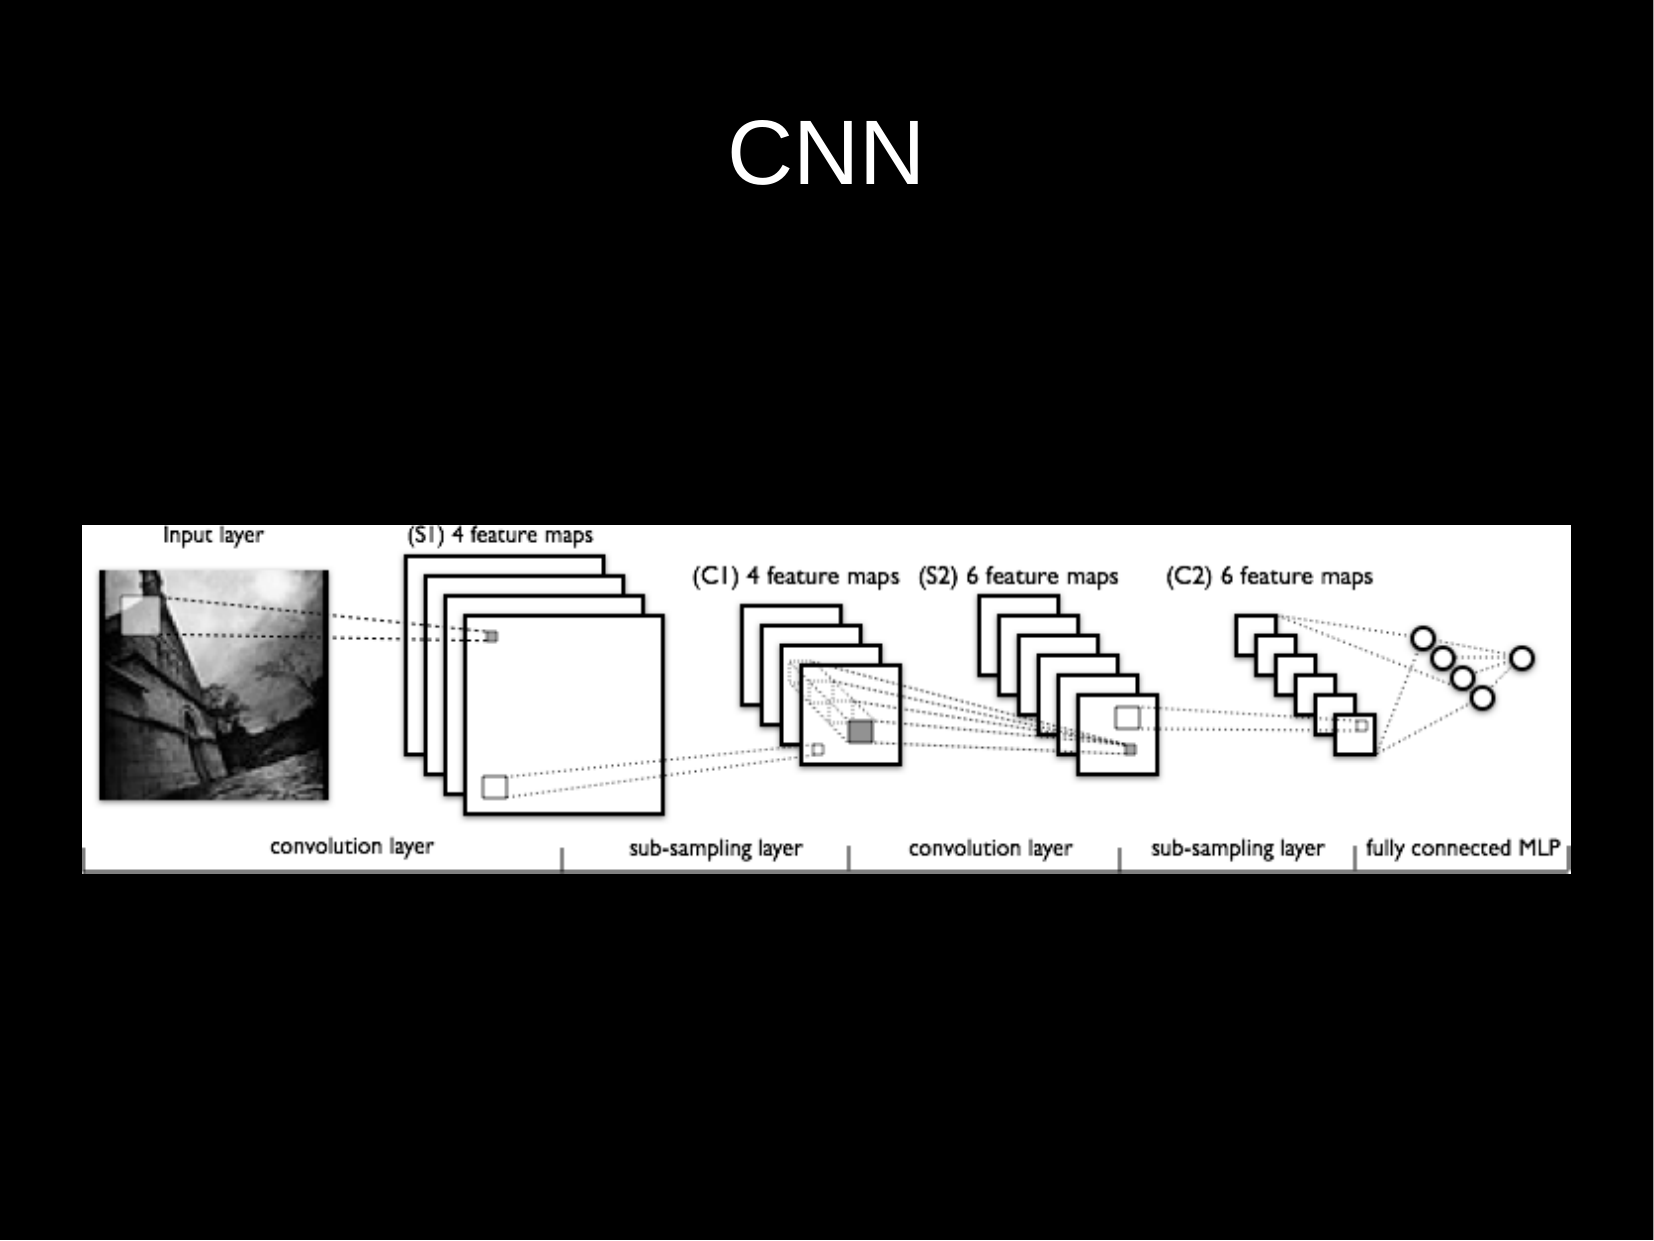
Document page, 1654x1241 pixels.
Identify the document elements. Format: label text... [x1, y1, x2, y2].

picture [82, 525, 1571, 874]
title CNN [82, 49, 1571, 257]
